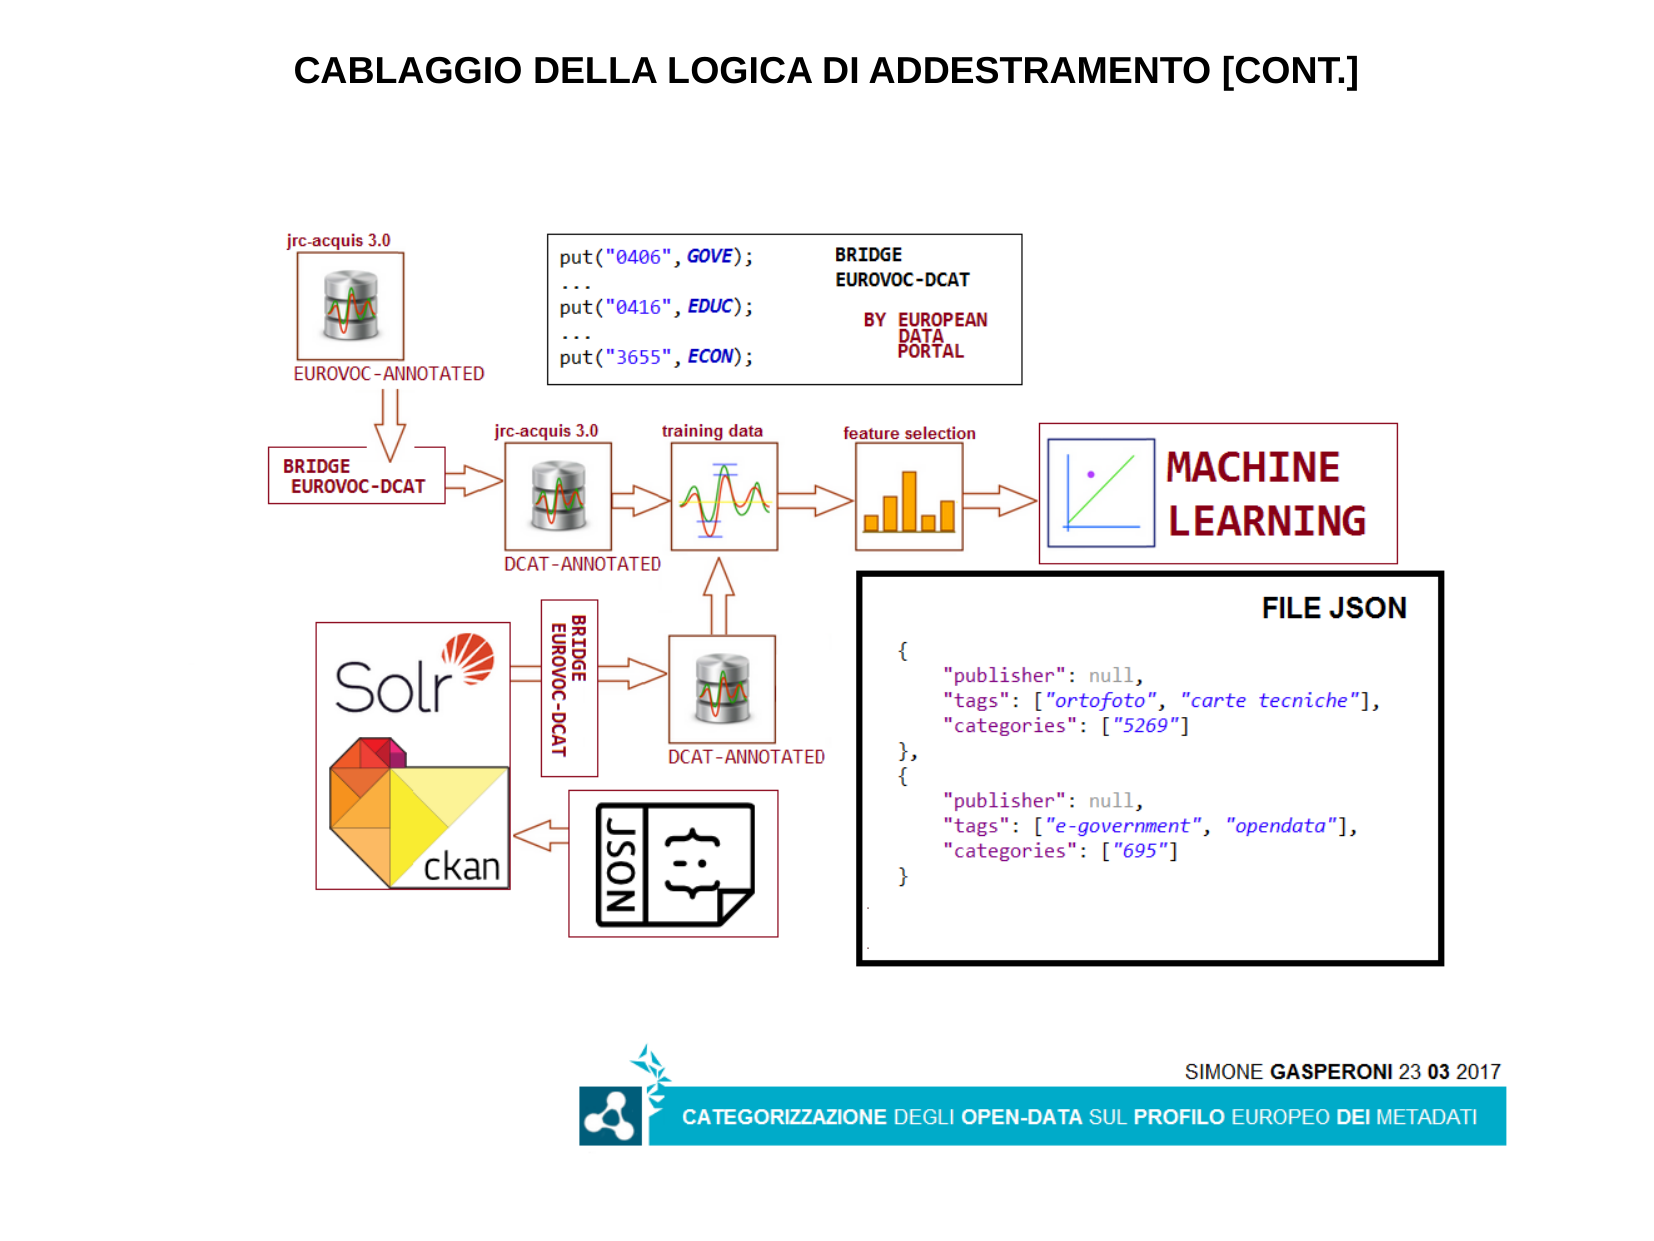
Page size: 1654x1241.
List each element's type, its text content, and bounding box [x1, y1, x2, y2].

picture [188, 205, 1477, 969]
picture [557, 1039, 1524, 1157]
text_box CABLAGGIO DELLA LOGICA DI ADDESTRAMENTO [CONT.] [0, 0, 1654, 122]
